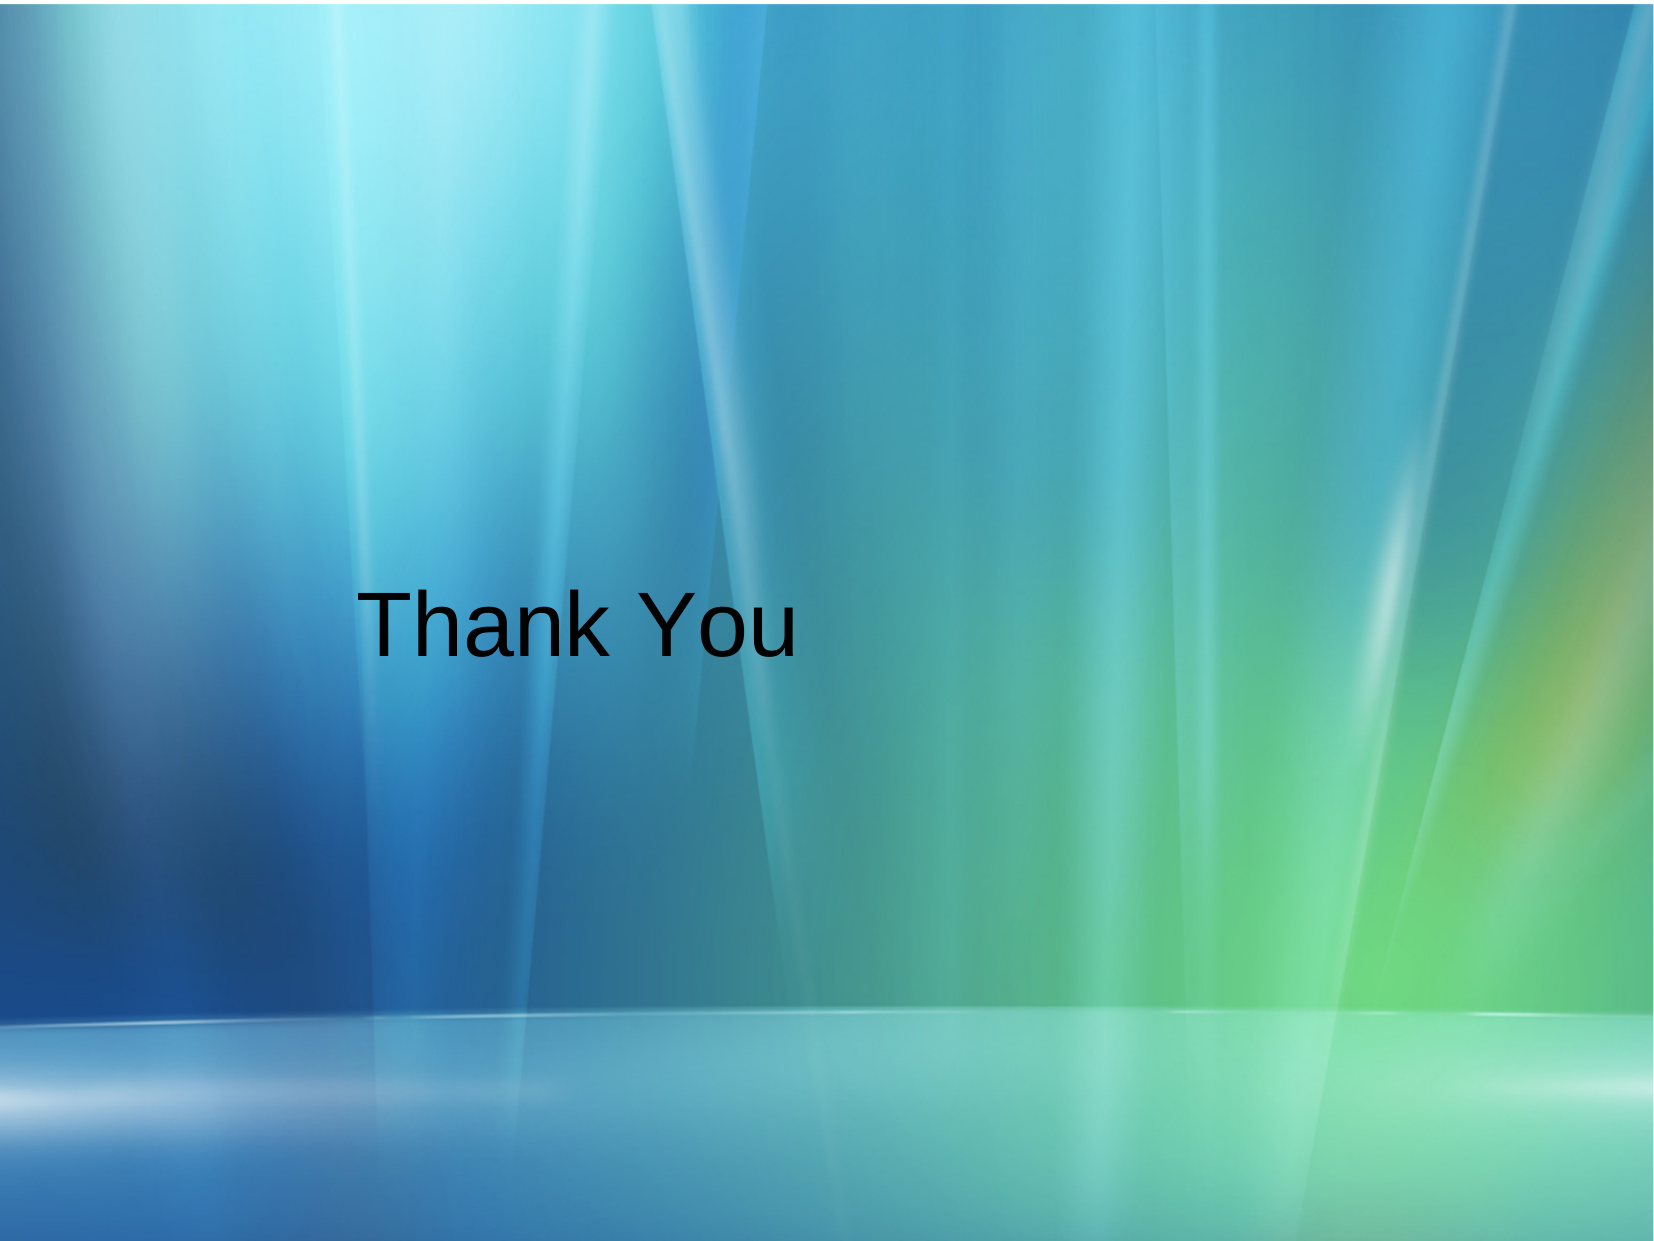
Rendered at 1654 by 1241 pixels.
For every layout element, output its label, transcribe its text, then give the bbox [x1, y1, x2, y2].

picture [0, 4, 1654, 1241]
list Thank You [300, 570, 1561, 1031]
